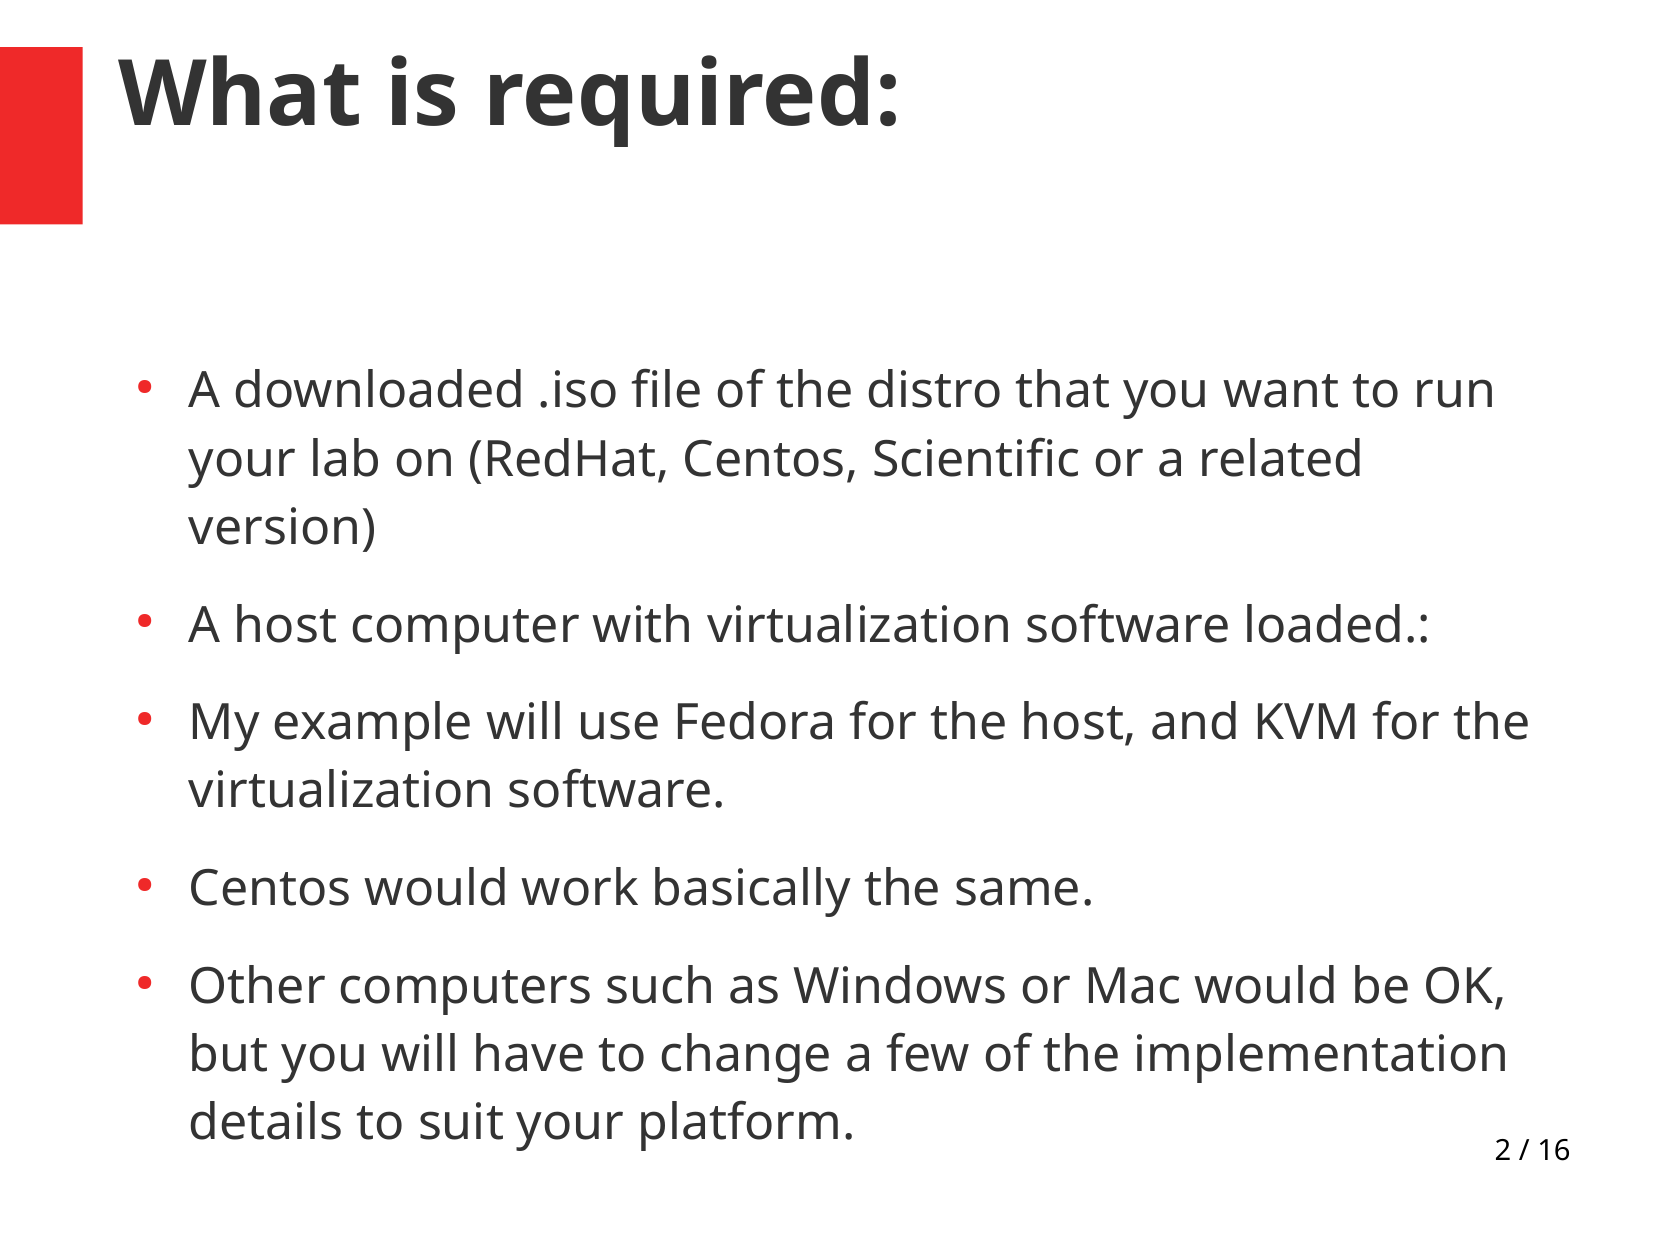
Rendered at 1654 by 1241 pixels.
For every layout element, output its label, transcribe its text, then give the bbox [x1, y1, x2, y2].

list A downloaded .iso file of the distro that you want to run your lab on (RedHat, Centos, Scientific or a related version) A host computer with virtualization software loaded.: My example will use Fedora for the host, and KVM for the virtualization software. Centos would work basically the same. Other computers such as Windows or Mac would be OK, but you will have to change a few of the implementation details to suit your platform. [118, 354, 1536, 1074]
title What is required: [118, 10, 1571, 296]
